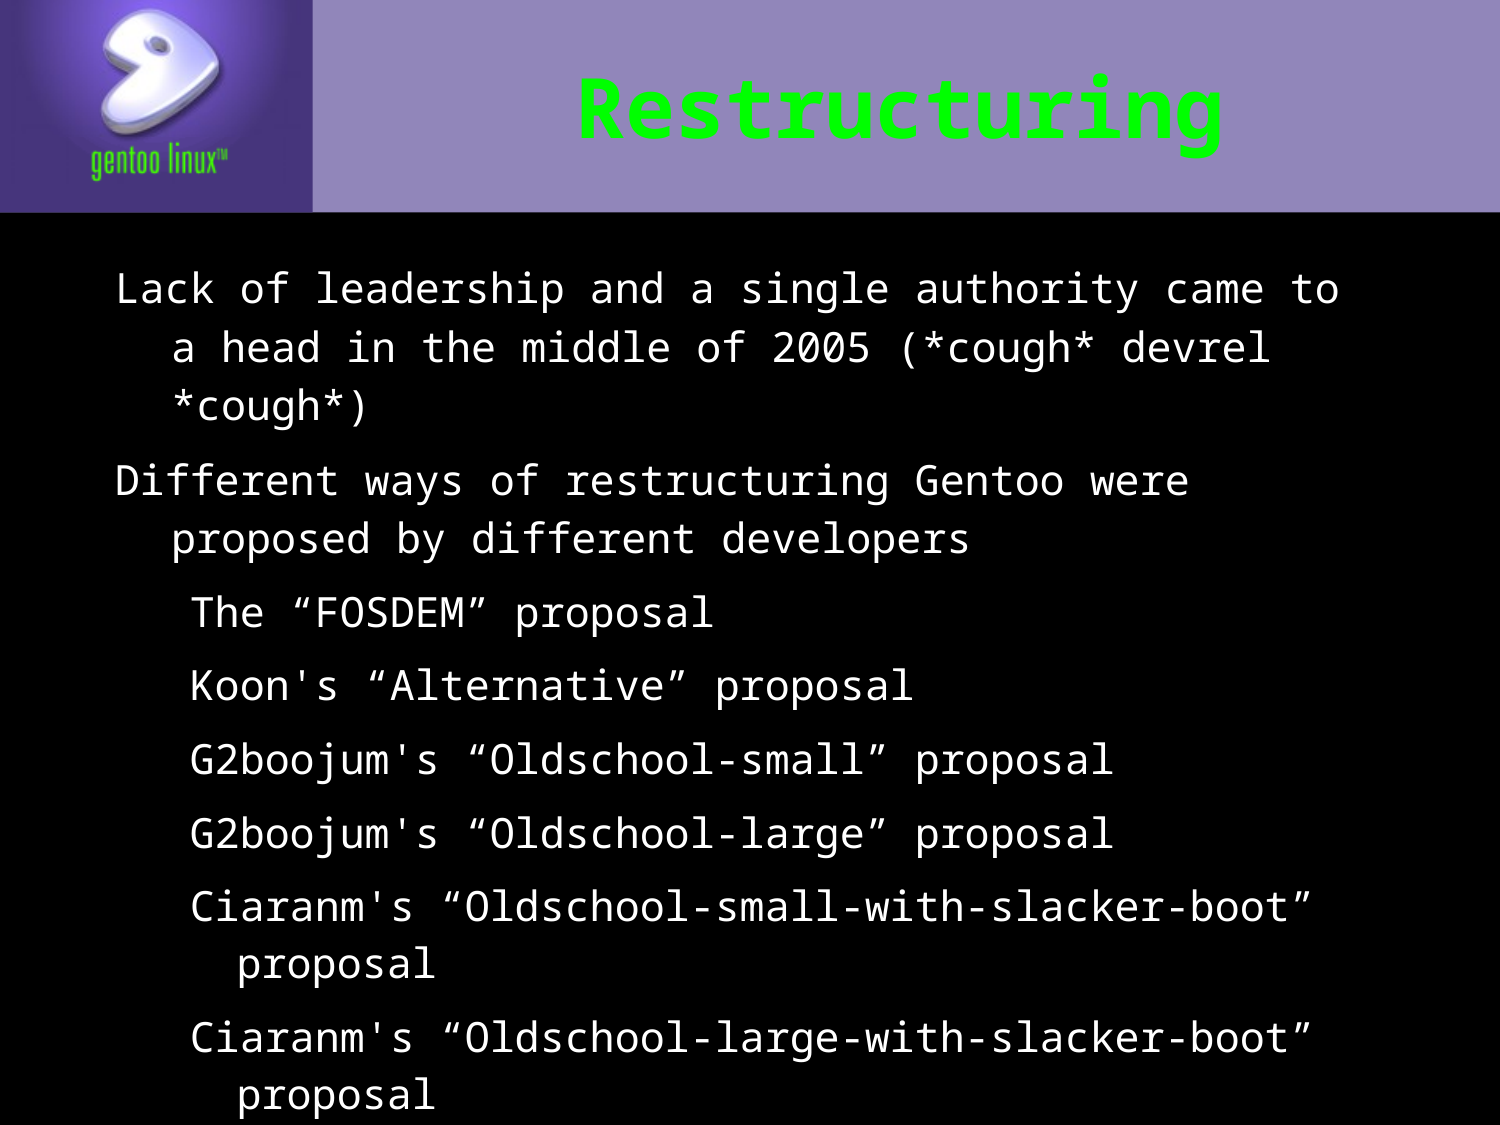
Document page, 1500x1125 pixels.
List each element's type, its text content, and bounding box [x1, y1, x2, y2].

title Restructuring [324, 12, 1476, 201]
picture [0, 0, 302, 184]
list Lack of leadership and a single authority came to a head in the middle of 2005 (*cough* devrel *cough*) Different ways of restructuring Gentoo were proposed by different developers The “FOSDEM” proposal Koon's “Alternative” proposal G2boojum's “Oldschool-small” proposal G2boojum's “Oldschool-large” proposal Ciaranm's “Oldschool-small-with-slacker-boot” proposal Ciaranm's “Oldschool-large-with-slacker-boot” proposal Retain the status-quo Form a task force to investigate options A Gentoo wide vote was held [99, 249, 1388, 1101]
